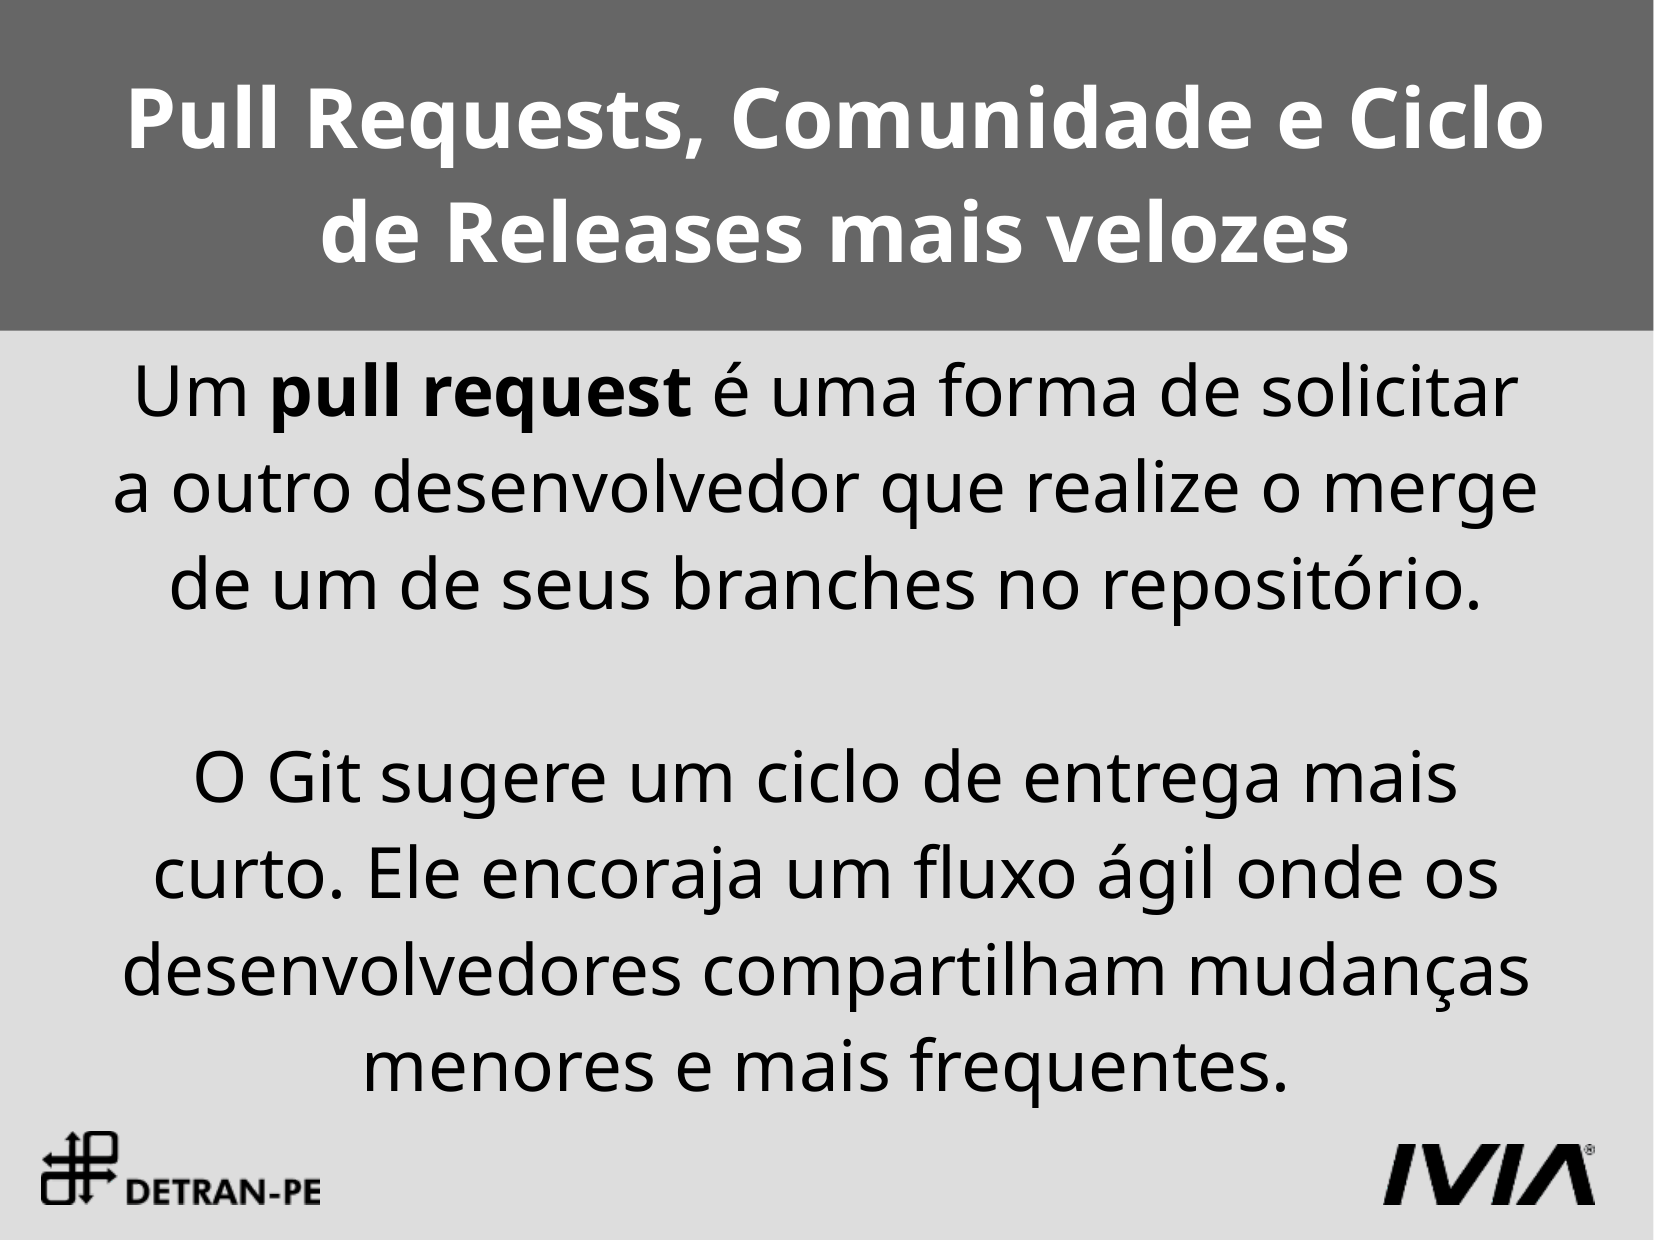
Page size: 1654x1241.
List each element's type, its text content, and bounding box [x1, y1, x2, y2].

title Pull Requests, Comunidade e Ciclo de Releases mais velozes [70, 35, 1601, 312]
text_box [0, 0, 1654, 331]
text_box Um pull request é uma forma de solicitar a outro desenvolvedor que realize o merge de um de seus branches no repositório. O Git sugere um ciclo de entrega mais curto. Ele encoraja um fluxo ágil onde os desenvolvedores compartilham mudanças menores e mais frequentes. [106, 406, 1548, 1047]
picture [1383, 1144, 1595, 1205]
picture [41, 1131, 320, 1205]
